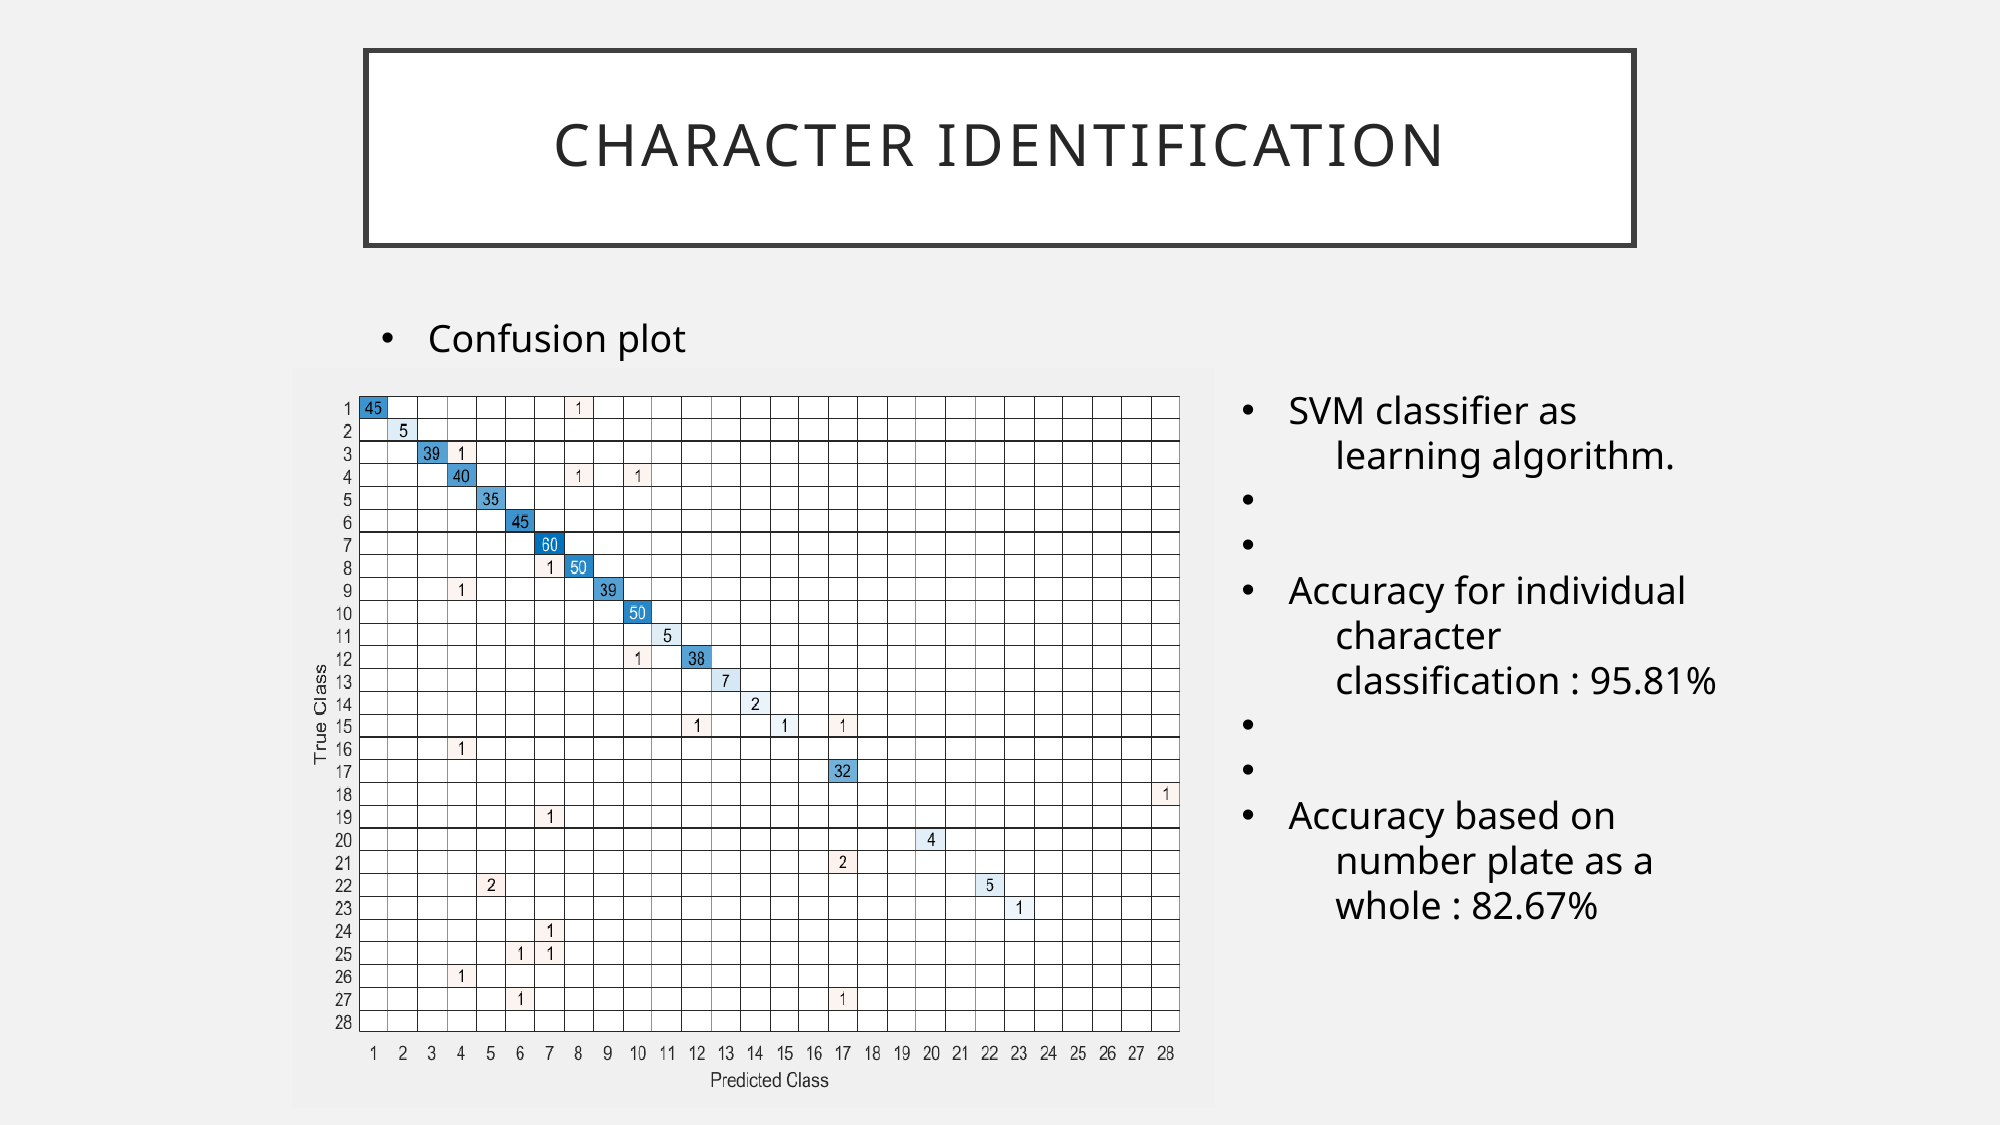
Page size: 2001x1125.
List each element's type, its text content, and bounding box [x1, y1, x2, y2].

picture [292, 368, 1215, 1108]
title Character Identification [366, 50, 1634, 246]
text_box Confusion plot [366, 307, 1404, 369]
text_box SVM classifier as learning algorithm. Accuracy for individual character classification : 95.81% Accuracy based on number plate as a whole : 82.67% [1226, 379, 1735, 895]
